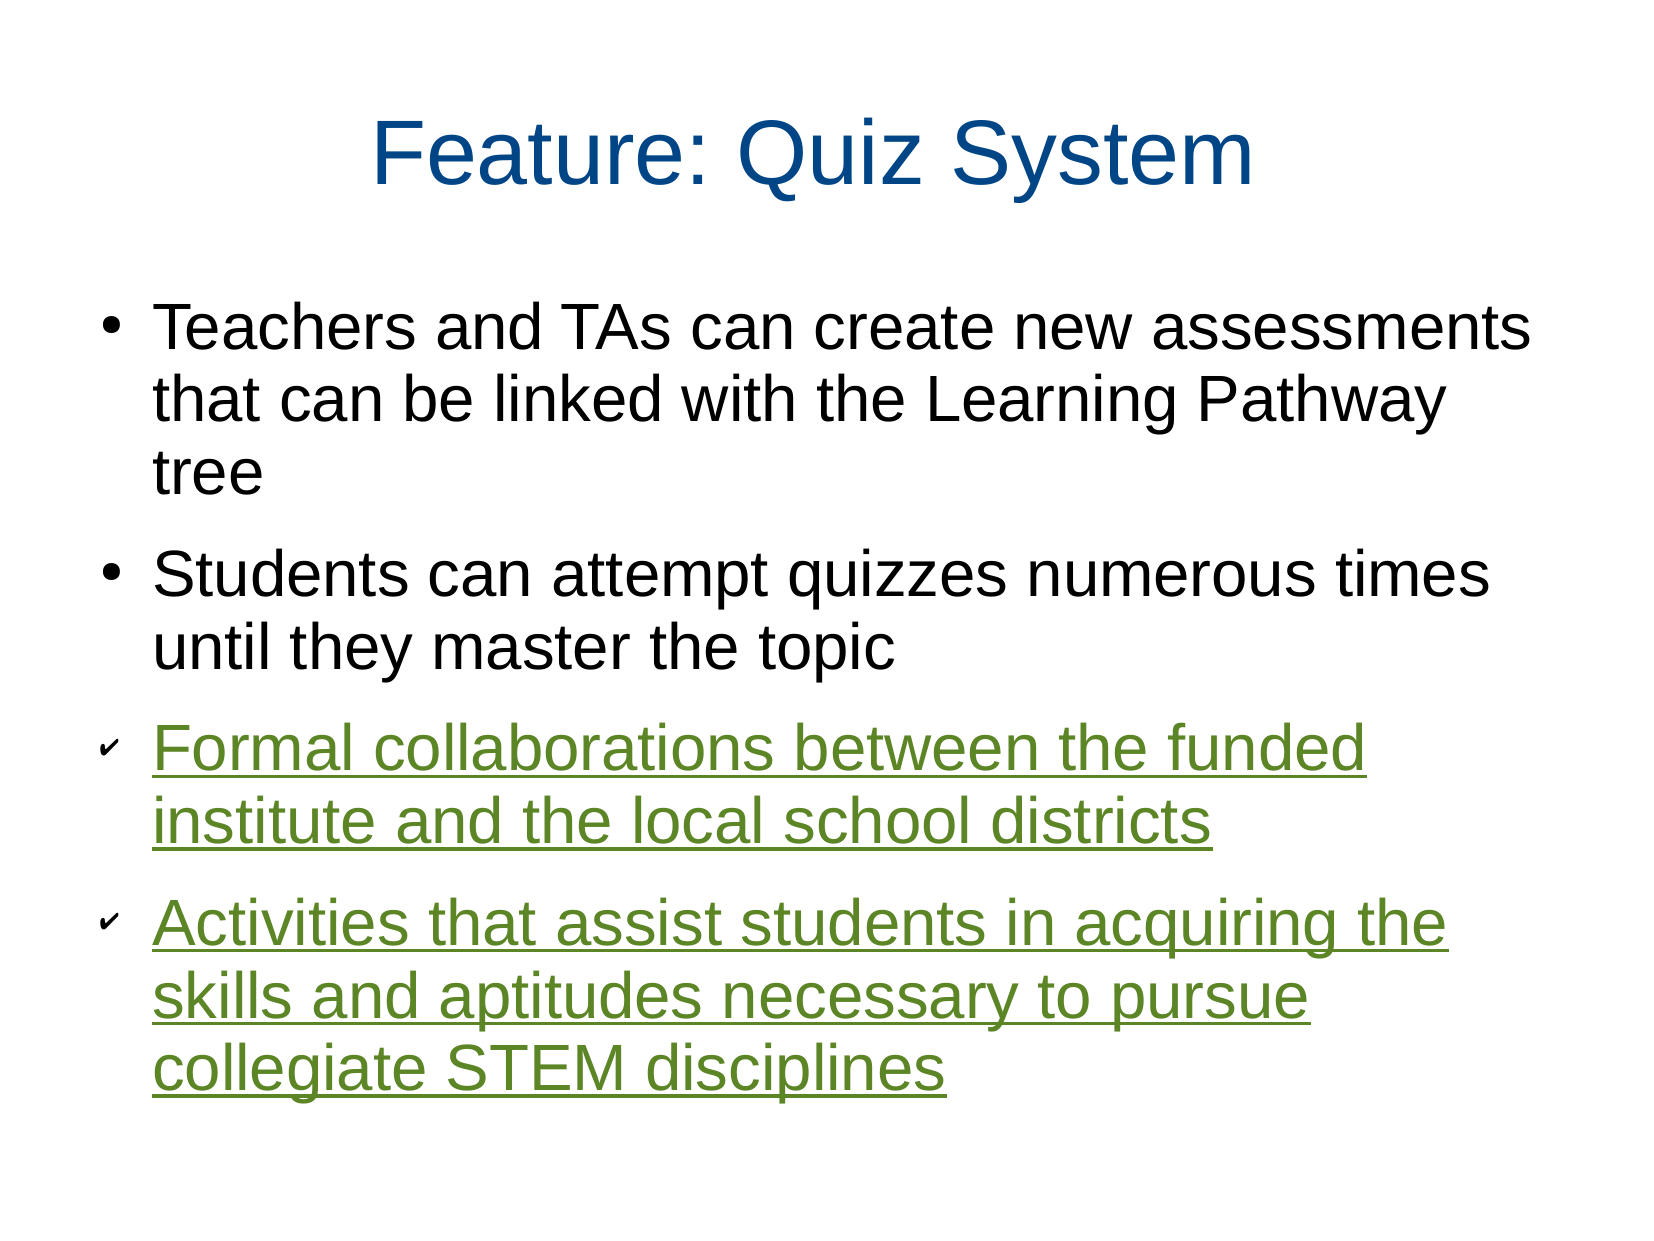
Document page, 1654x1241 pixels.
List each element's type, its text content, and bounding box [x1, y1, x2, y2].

list Teachers and TAs can create new assessments that can be linked with the Learning Pathway tree Students can attempt quizzes numerous times until they master the topic Formal collaborations between the funded institute and the local school districts Activities that assist students in acquiring the skills and aptitudes necessary to pursue collegiate STEM disciplines [82, 290, 1571, 1109]
title Feature: Quiz System [82, 49, 1571, 257]
